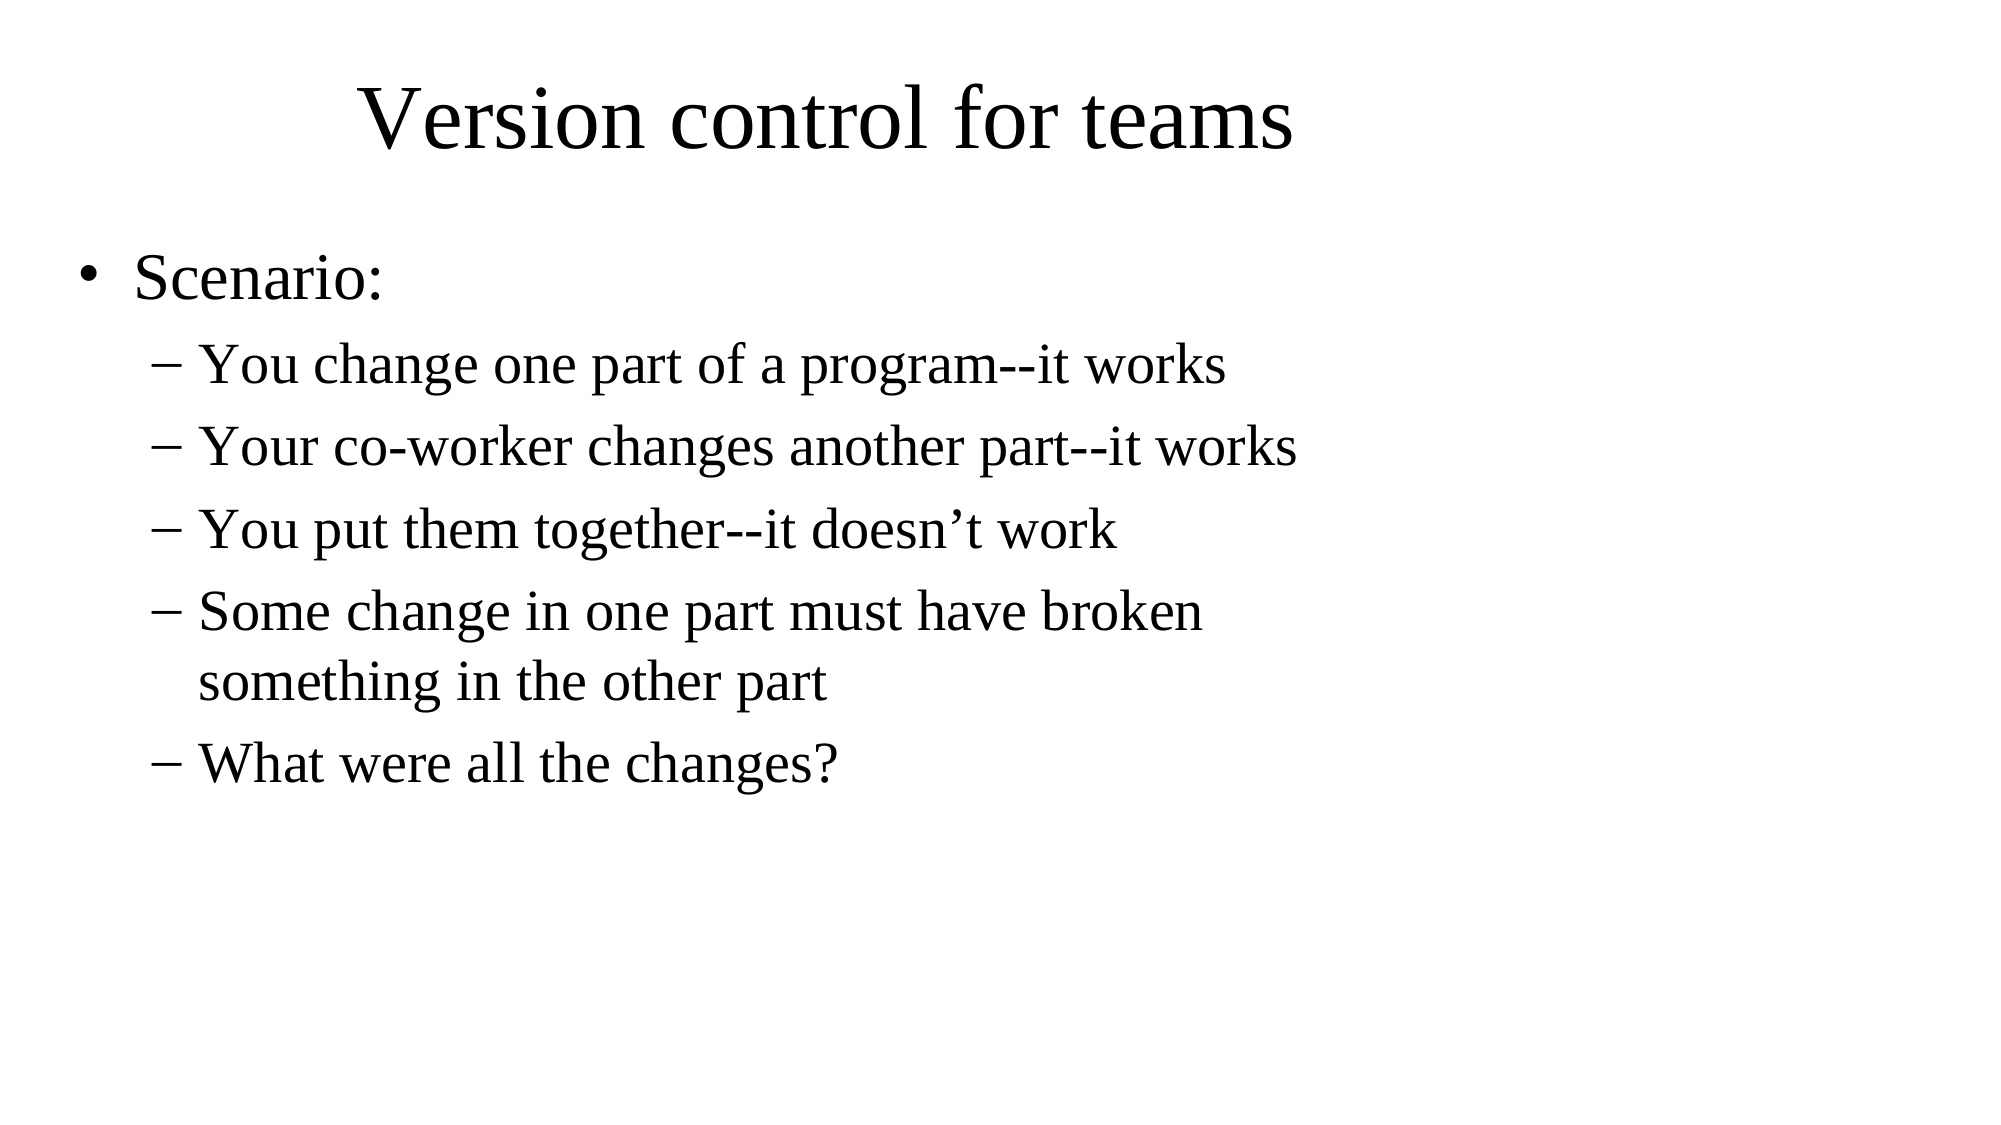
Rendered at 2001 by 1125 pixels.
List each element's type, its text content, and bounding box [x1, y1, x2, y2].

title Version control for teams [187, 37, 1466, 175]
list Scenario: You change one part of a program--it works Your co-worker changes another part--it works You put them together--it doesn’t work Some change in one part must have broken something in the other part What were all the changes? [62, 224, 1469, 1088]
